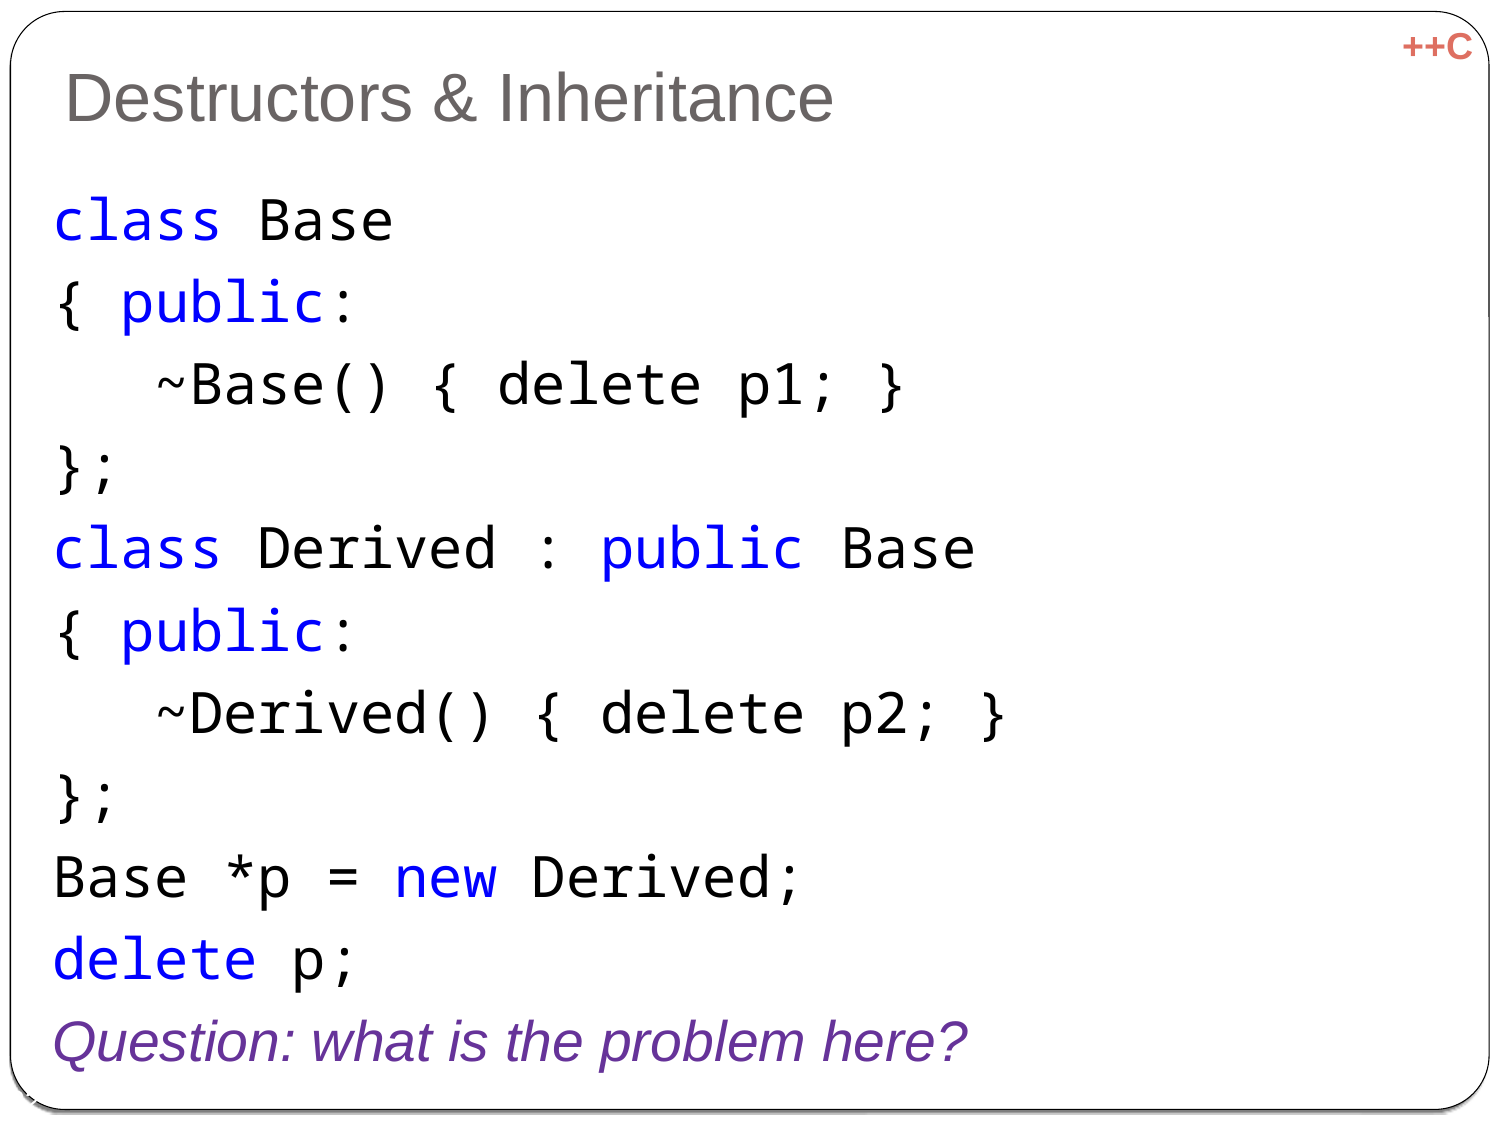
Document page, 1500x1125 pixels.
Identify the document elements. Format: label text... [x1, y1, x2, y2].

slide_number <number> [0, 1074, 50, 1125]
list class Base { public: ~Base() { delete p1; } }; class Derived : public Base { public: ~Derived() { delete p2; } }; Base *p = new Derived; delete p; Question: what is the problem here? [37, 162, 1463, 1088]
title Destructors & Inheritance [50, 45, 1450, 150]
